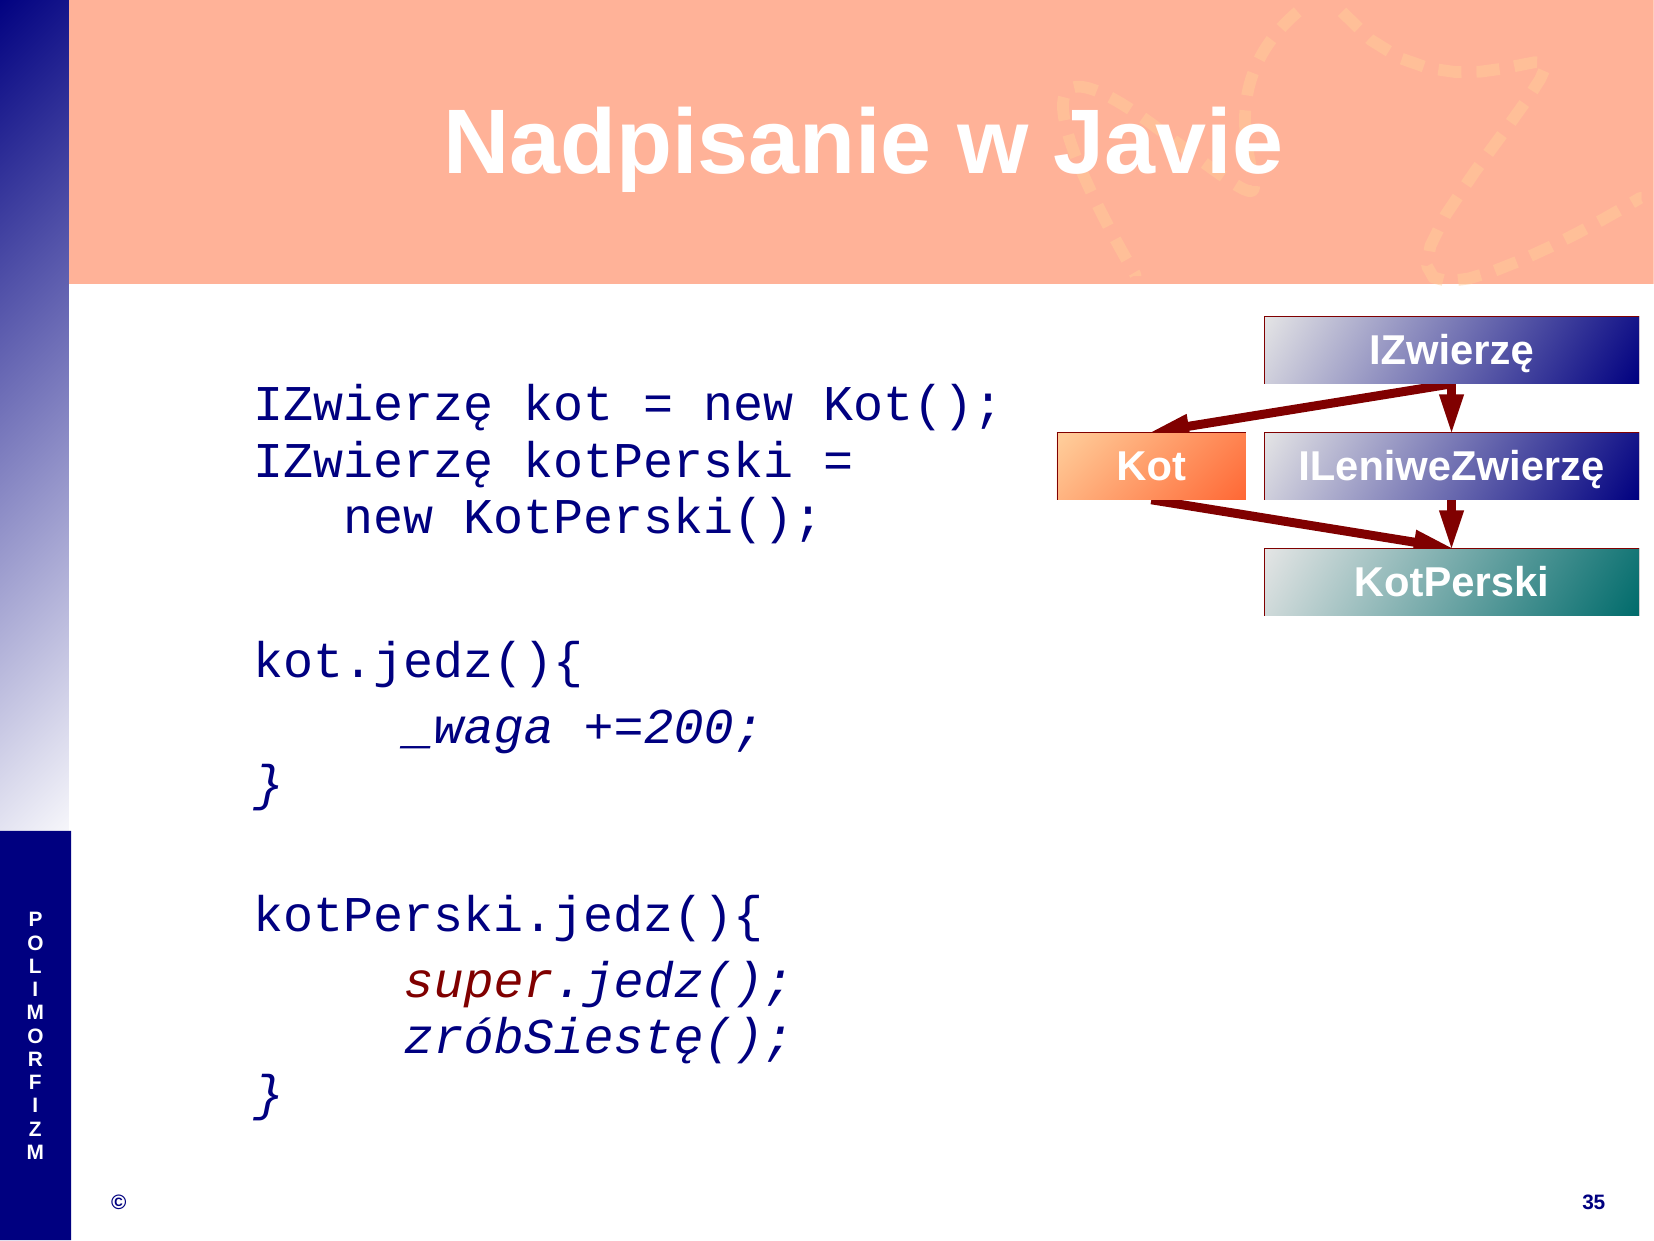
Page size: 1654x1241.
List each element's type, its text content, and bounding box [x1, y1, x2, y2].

text_box P O L I M O R F I Z M [0, 830, 71, 1241]
text_box Kot [1056, 432, 1246, 500]
title Nadpisanie w Javie [111, 37, 1617, 246]
text_box IZwierzę [1264, 316, 1640, 384]
text_box KotPerski [1264, 548, 1640, 616]
text_box ILeniweZwierzę [1264, 432, 1640, 500]
list IZwierzę kot = new Kot(); IZwierzę kotPerski = new KotPerski(); kot.jedz(){ _waga +=200; } kotPerski.jedz(){ super.jedz(); zróbSiestę(); } [235, 378, 1040, 1093]
